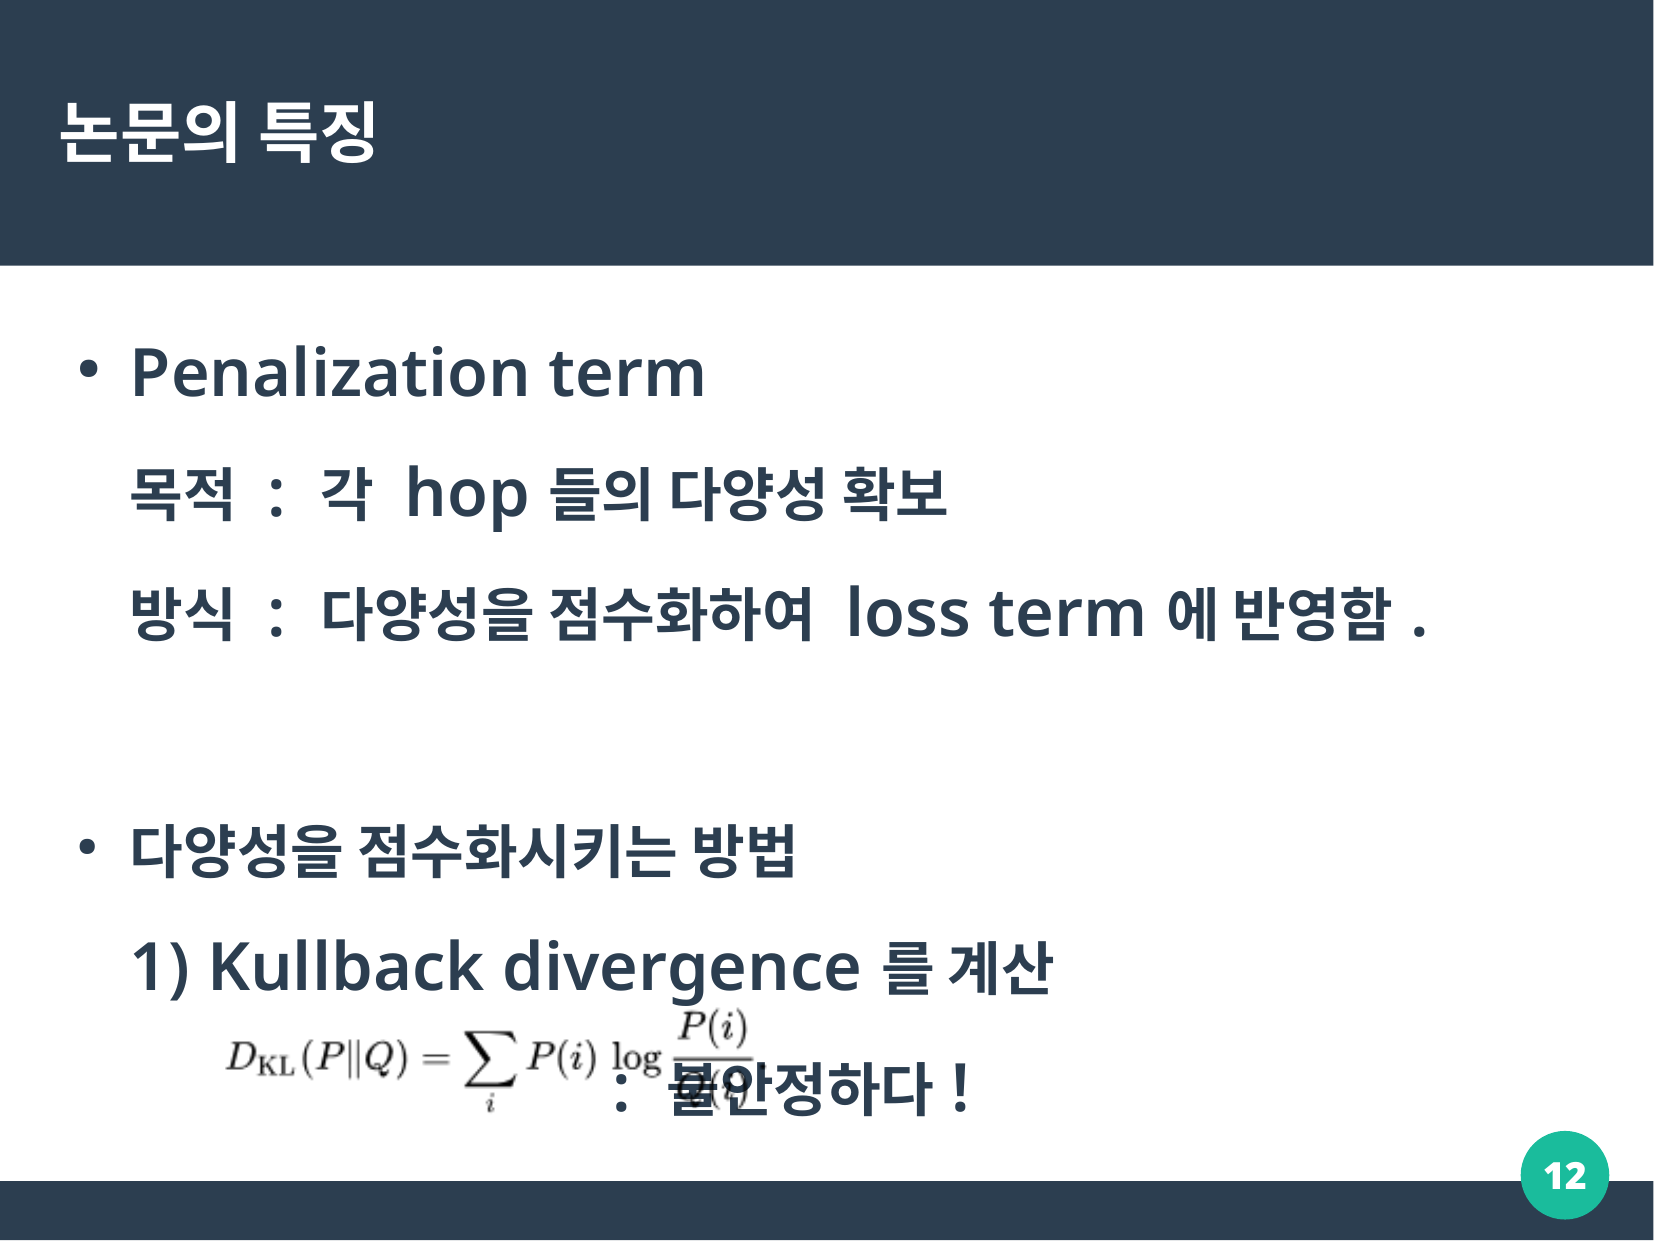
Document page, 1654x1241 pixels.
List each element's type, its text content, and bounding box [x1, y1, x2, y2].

title 논문의 특징 [59, 49, 1595, 207]
picture [225, 1004, 769, 1121]
list Penalization term 목적 : 각 hop들의 다양성 확보 방식 : 다양성을 점수화하여 loss term에 반영함. 다양성을 점수화시키는 방법 1) Kullback divergence를 계산 : 불안정하다! [59, 324, 1595, 1152]
